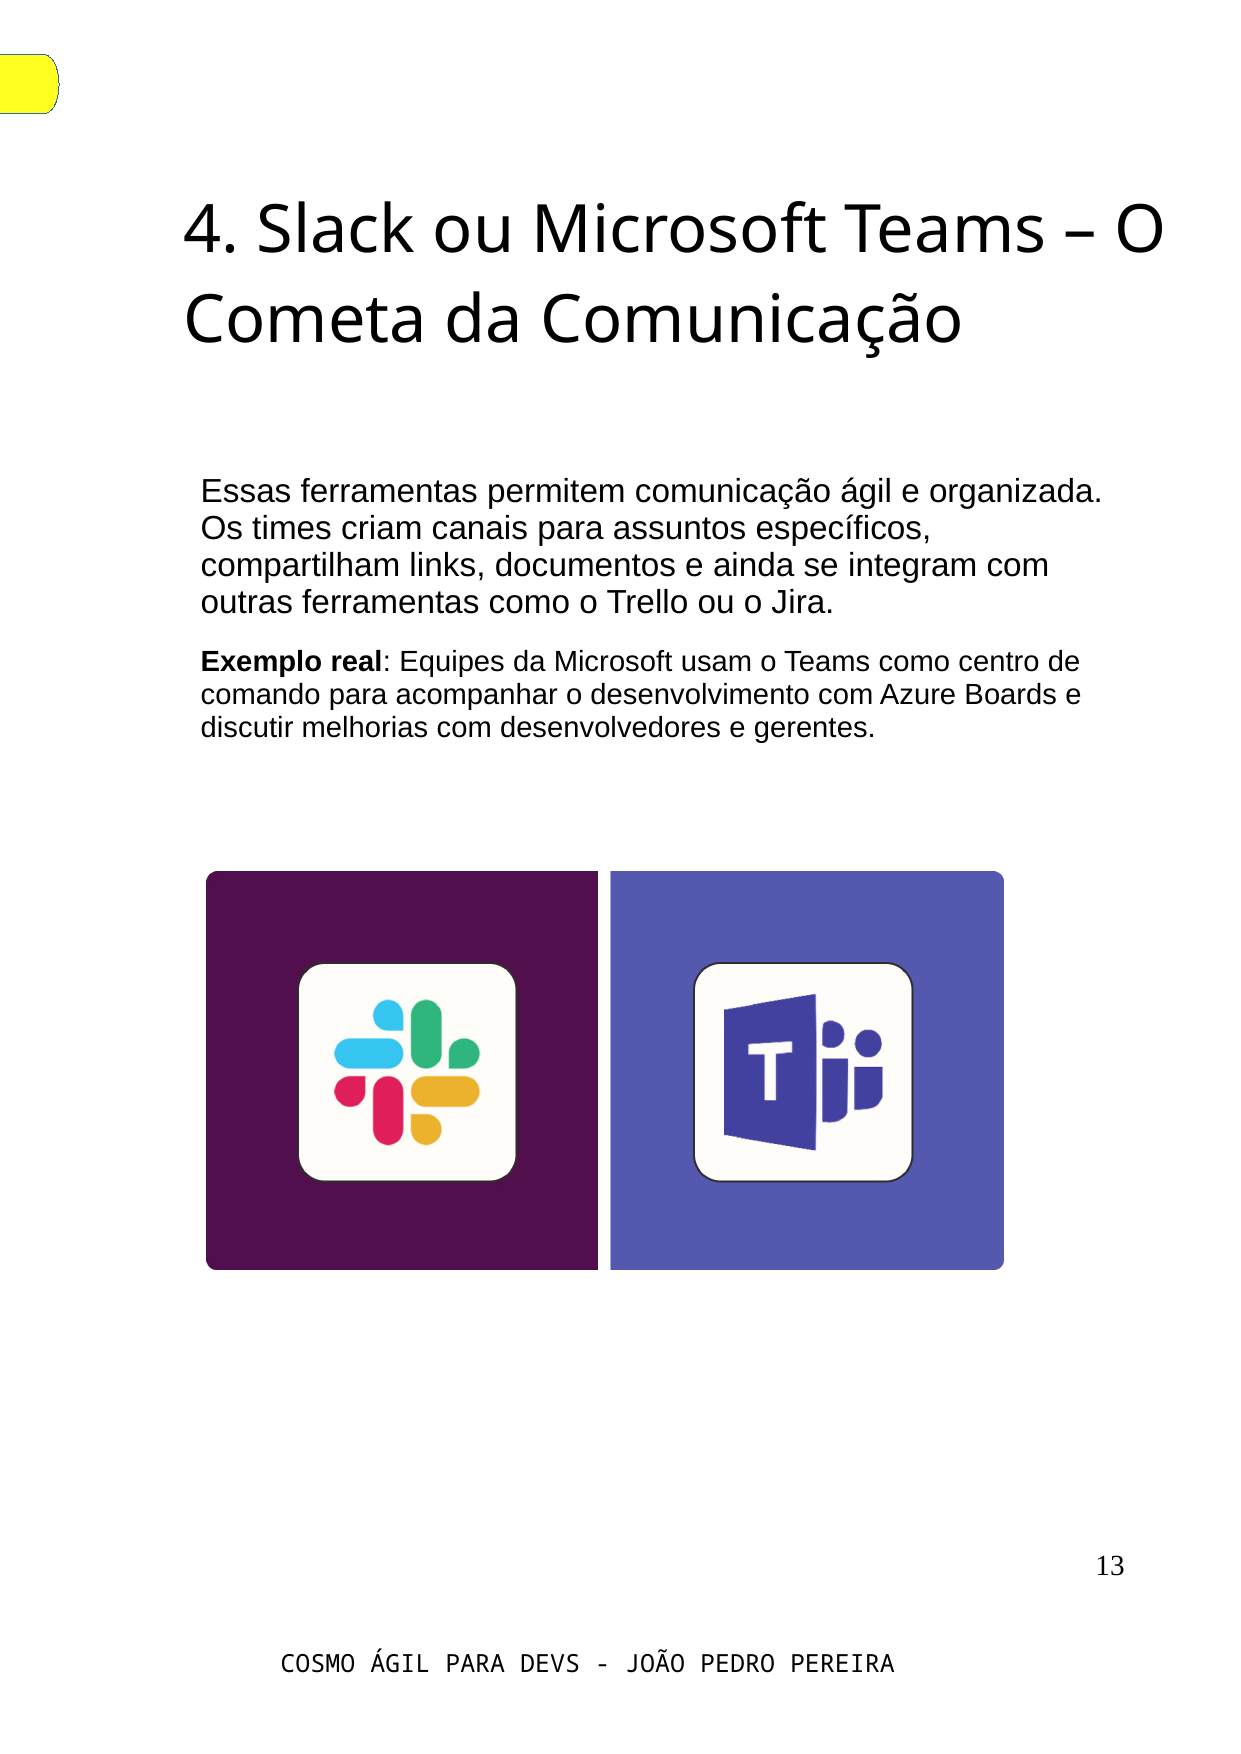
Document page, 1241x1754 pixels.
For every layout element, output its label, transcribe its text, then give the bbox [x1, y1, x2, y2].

picture [206, 871, 1004, 1270]
title 4. Slack ou Microsoft Teams – O Cometa da Comunicação [112, 191, 1211, 443]
list Essas ferramentas permitem comunicação ágil e organizada. Os times criam canais para assuntos específicos, compartilham links, documentos e ainda se integram com outras ferramentas como o Trello ou o Jira. Exemplo real: Equipes da Microsoft usam o Teams como centro de comando para acompanhar o desenvolvimento com Azure Boards e discutir melhorias com desenvolvedores e gerentes. [112, 472, 1123, 1422]
text_box COSMO ÁGIL PARA DEVS - JOÃO PEDRO PEREIRA [265, 1638, 1207, 1695]
text_box [0, 54, 60, 114]
